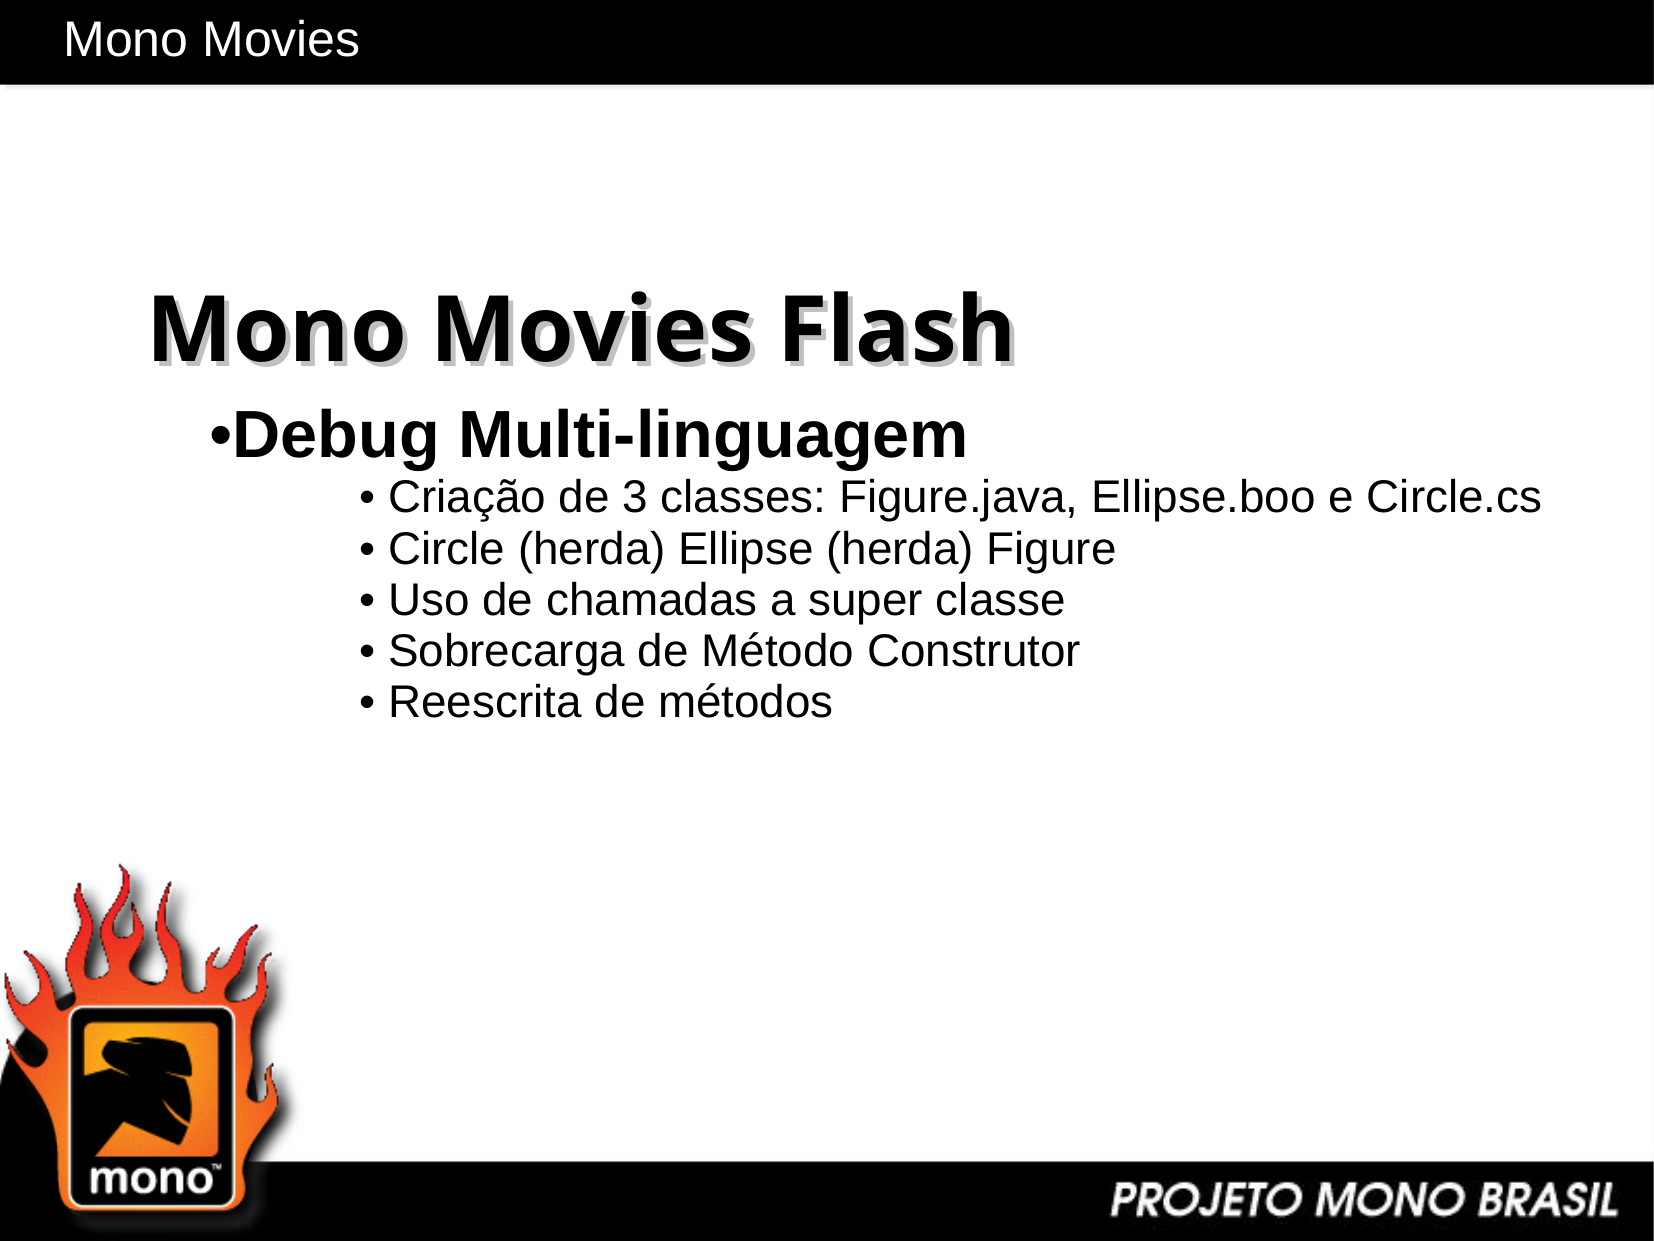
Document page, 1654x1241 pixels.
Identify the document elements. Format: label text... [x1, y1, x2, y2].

text_box Mono Movies Flash [146, 262, 1018, 389]
text_box Mono Movies [63, 15, 361, 68]
picture [0, 85, 1654, 1241]
text_box Debug Multi-linguagem Criação de 3 classes: Figure.java, Ellipse.boo e Circle.cs Circle (herda) Ellipse (herda) Figure Uso de chamadas a super classe Sobrecarga de Método Construtor Reescrita de métodos [194, 388, 1654, 736]
